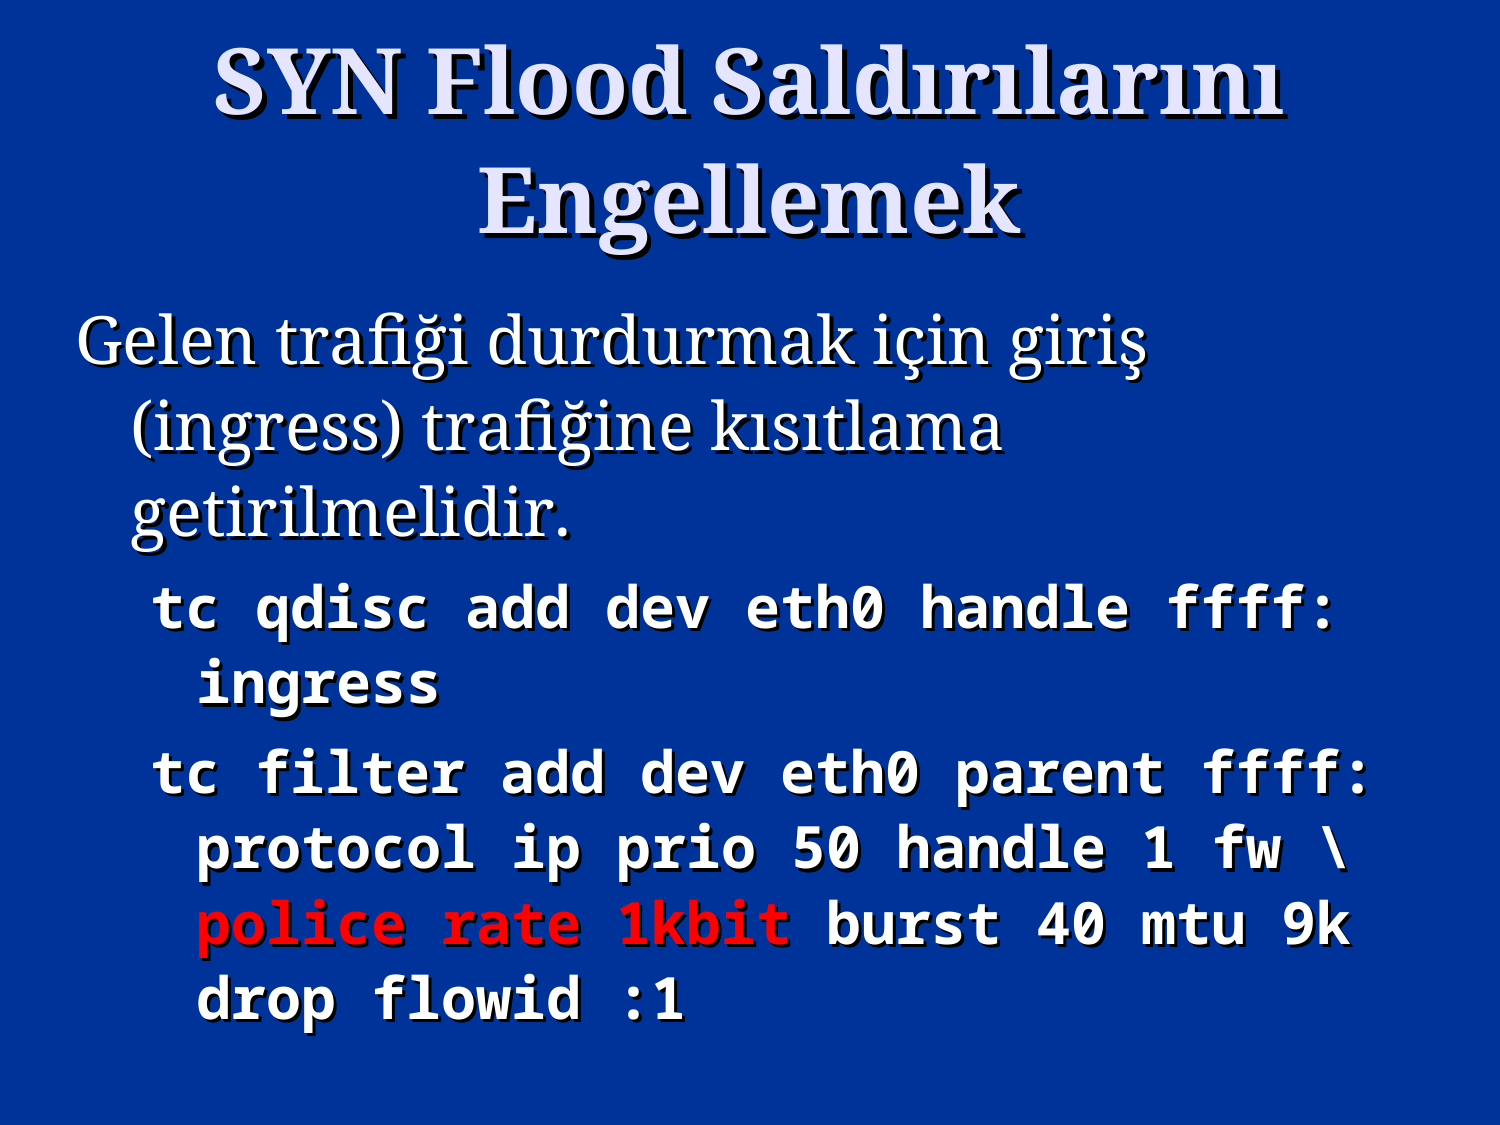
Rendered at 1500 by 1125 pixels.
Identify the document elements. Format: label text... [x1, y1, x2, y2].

list Gelen trafiği durdurmak için giriş (ingress) trafiğine kısıtlama getirilmelidir. tc qdisc add dev eth0 handle ffff: ingress tc filter add dev eth0 parent ffff: protocol ip prio 50 handle 1 fw \ police rate 1kbit burst 40 mtu 9k drop flowid :1 [74, 295, 1425, 1125]
title SYN Flood Saldırılarını Engellemek [74, 31, 1425, 246]
